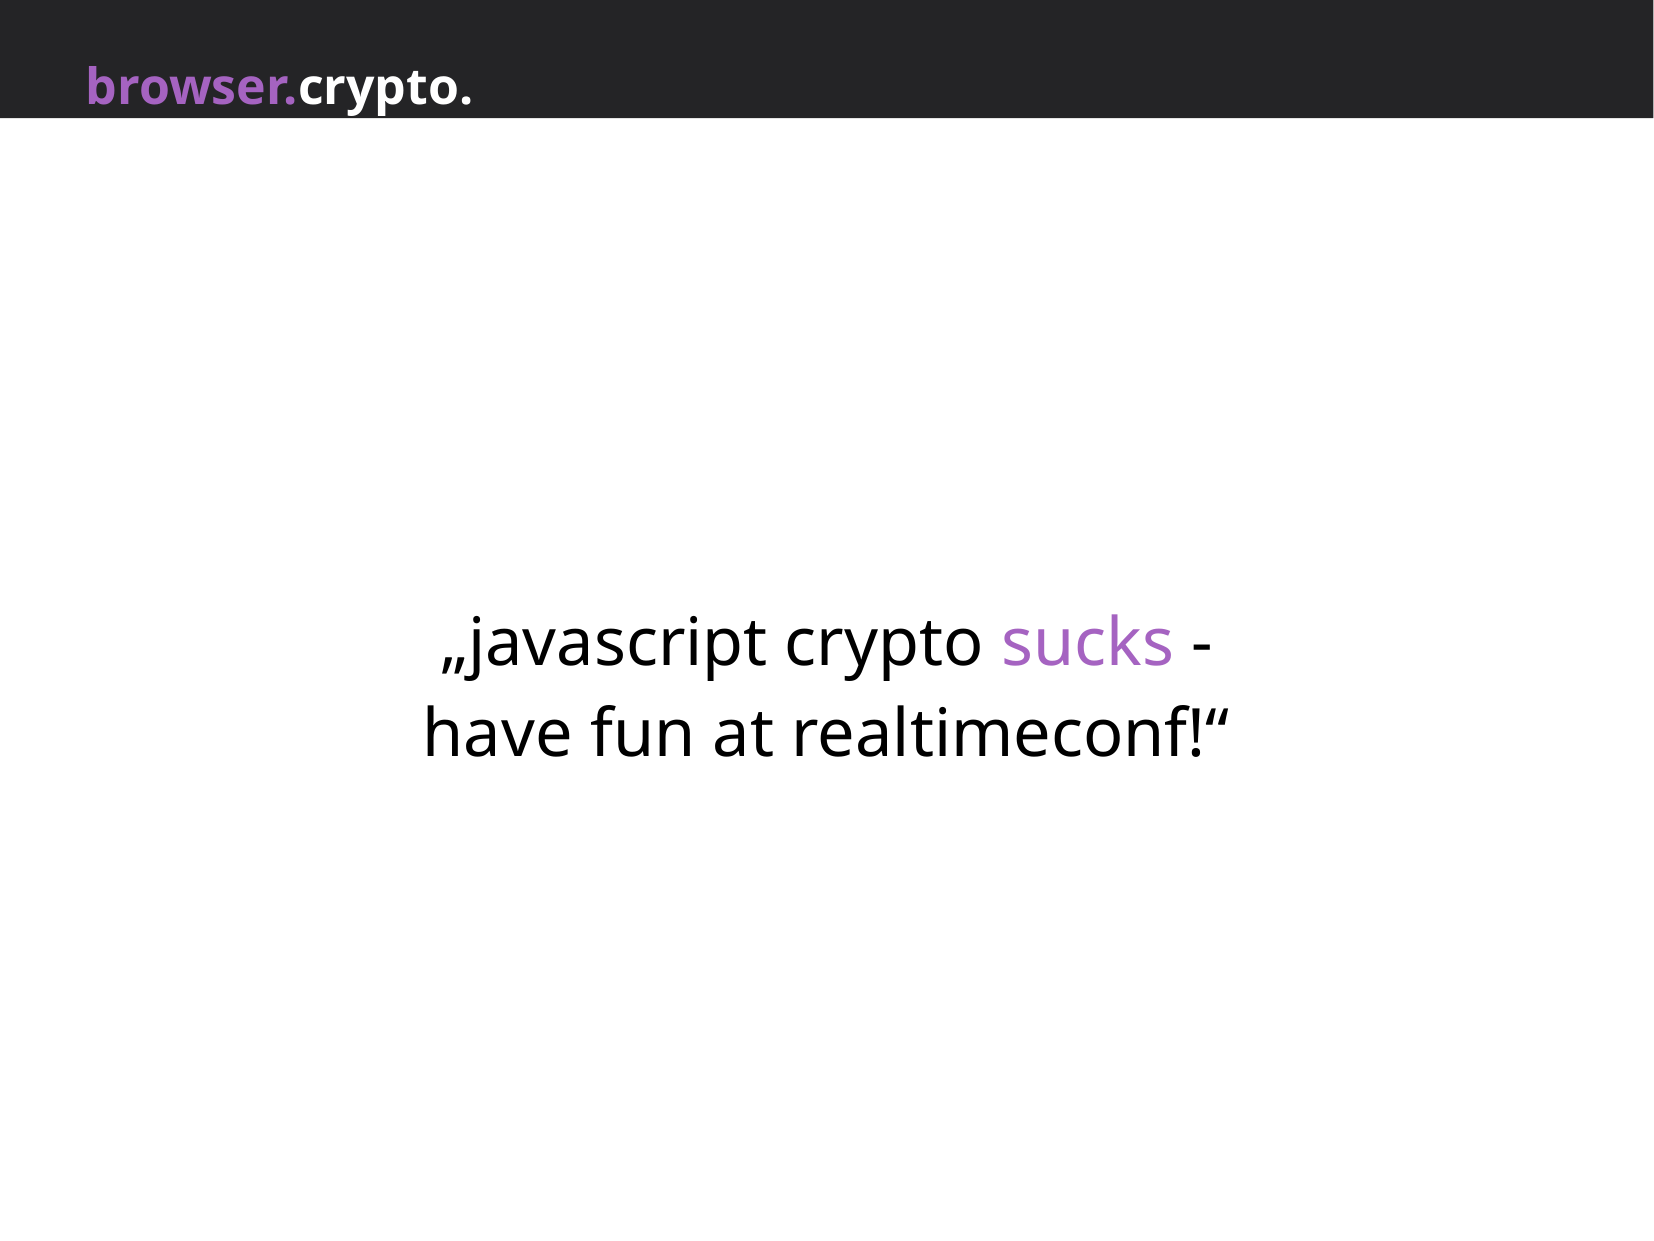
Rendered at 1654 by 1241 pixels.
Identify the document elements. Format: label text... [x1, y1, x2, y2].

text_box „javascript crypto sucks - have fun at realtimeconf!“ [0, 118, 1654, 1241]
text_box browser.crypto. [70, 43, 567, 119]
text_box [0, 0, 1654, 118]
